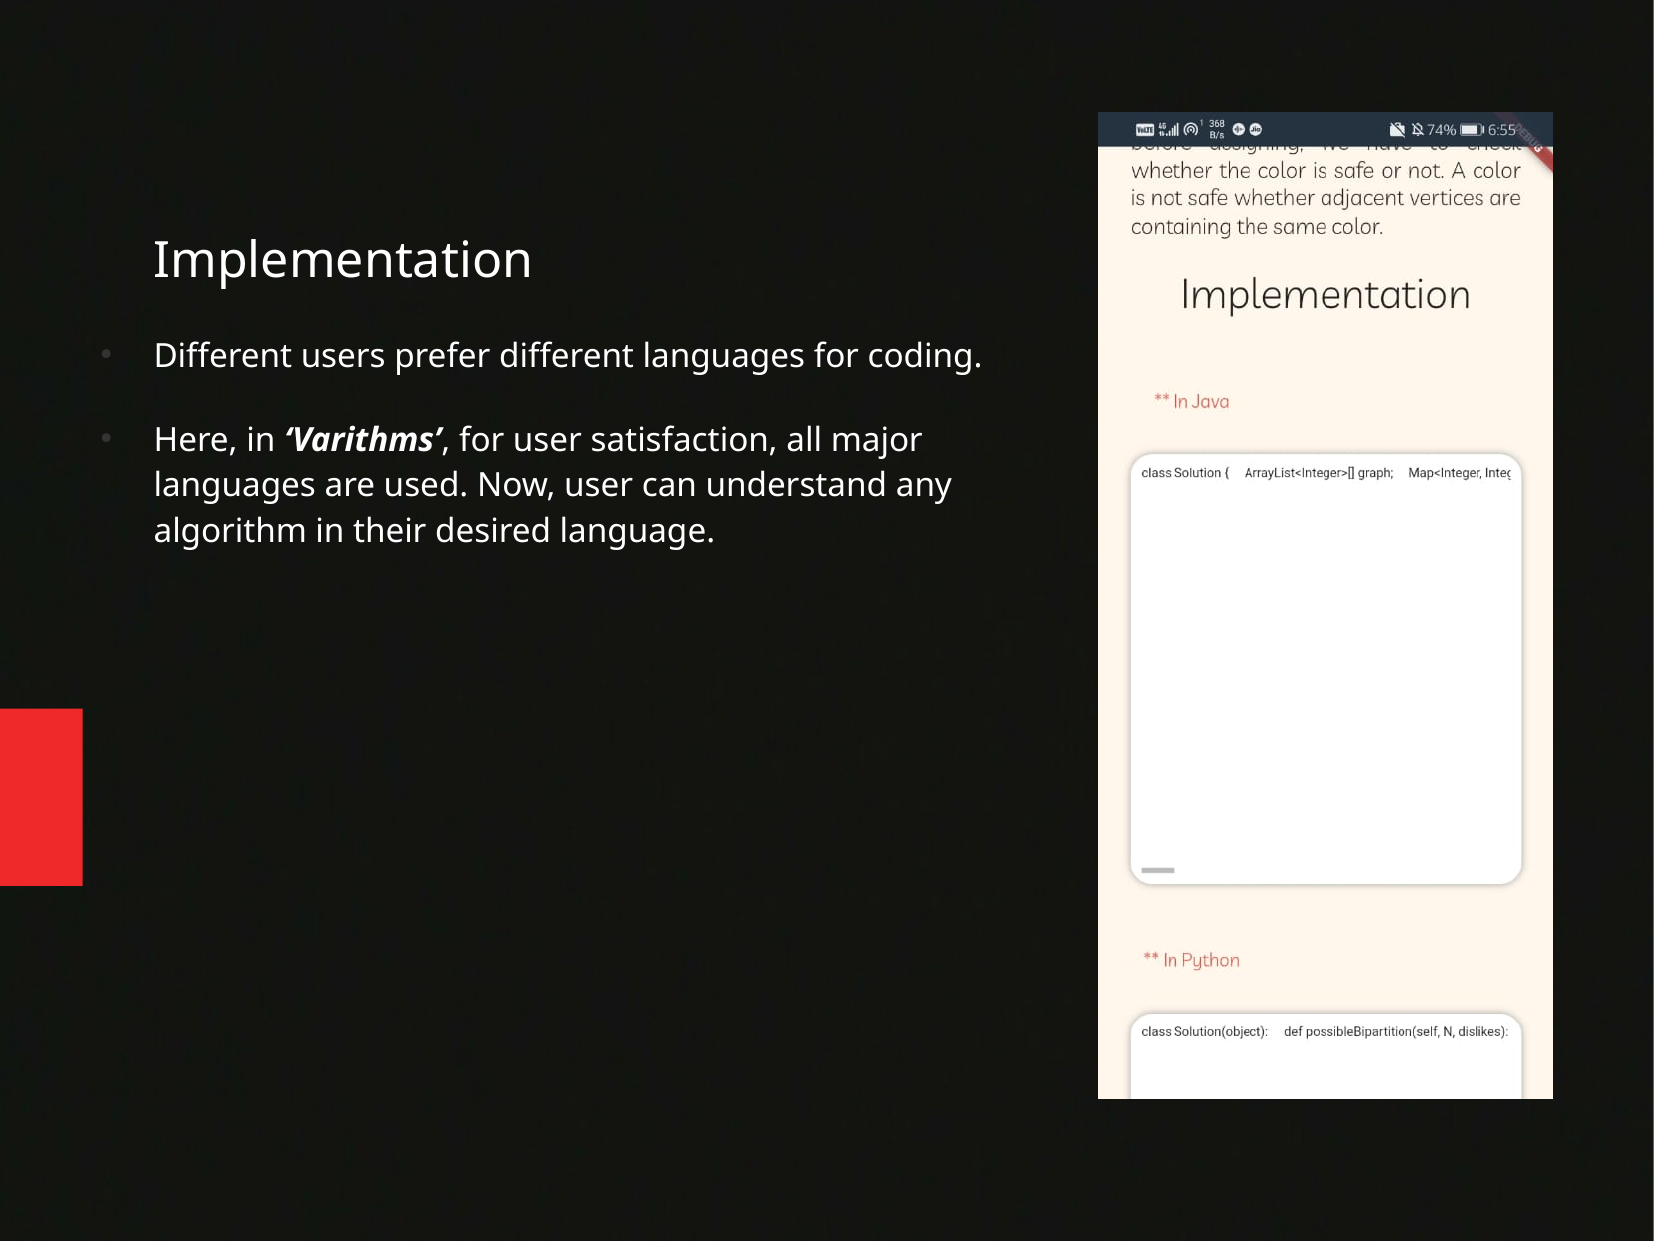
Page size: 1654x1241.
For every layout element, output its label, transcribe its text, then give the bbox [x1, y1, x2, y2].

picture [0, 0, 1654, 1241]
list Implementation Different users prefer different languages for coding. Here, in ‘Varithms’, for user satisfaction, all major languages are used. Now, user can understand any algorithm in their desired language. [82, 224, 1004, 910]
